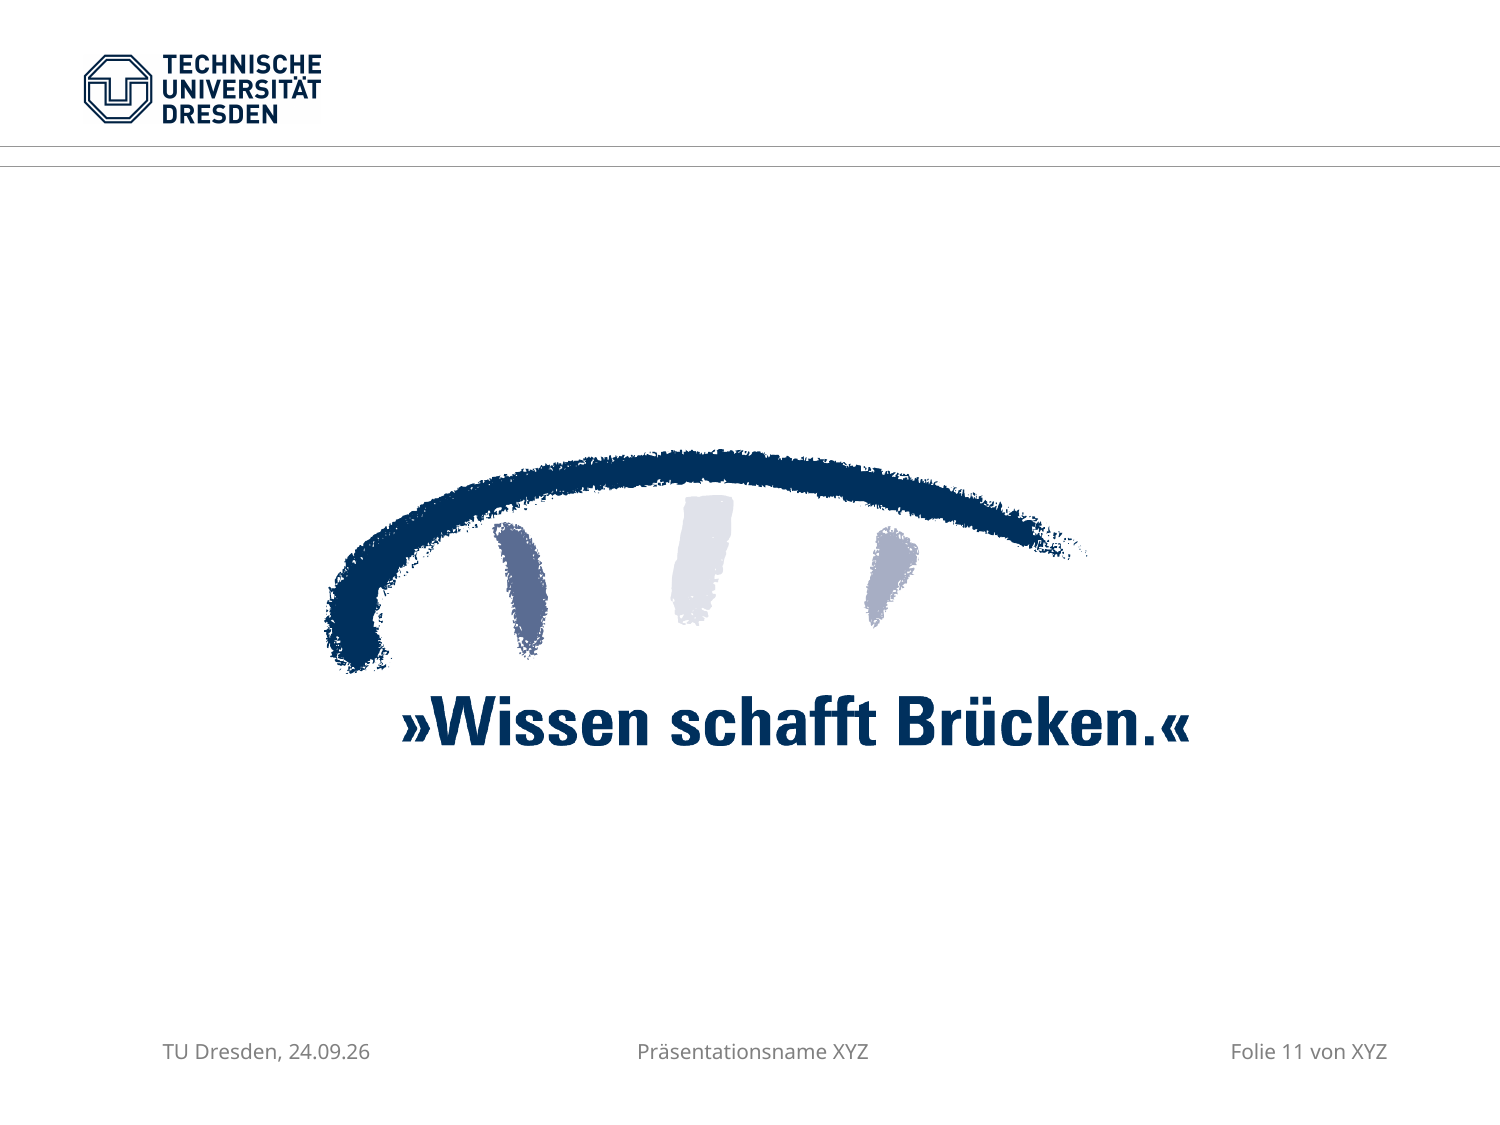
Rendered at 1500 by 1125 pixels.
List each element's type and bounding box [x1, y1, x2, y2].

picture [324, 449, 1189, 746]
picture [83, 54, 321, 124]
